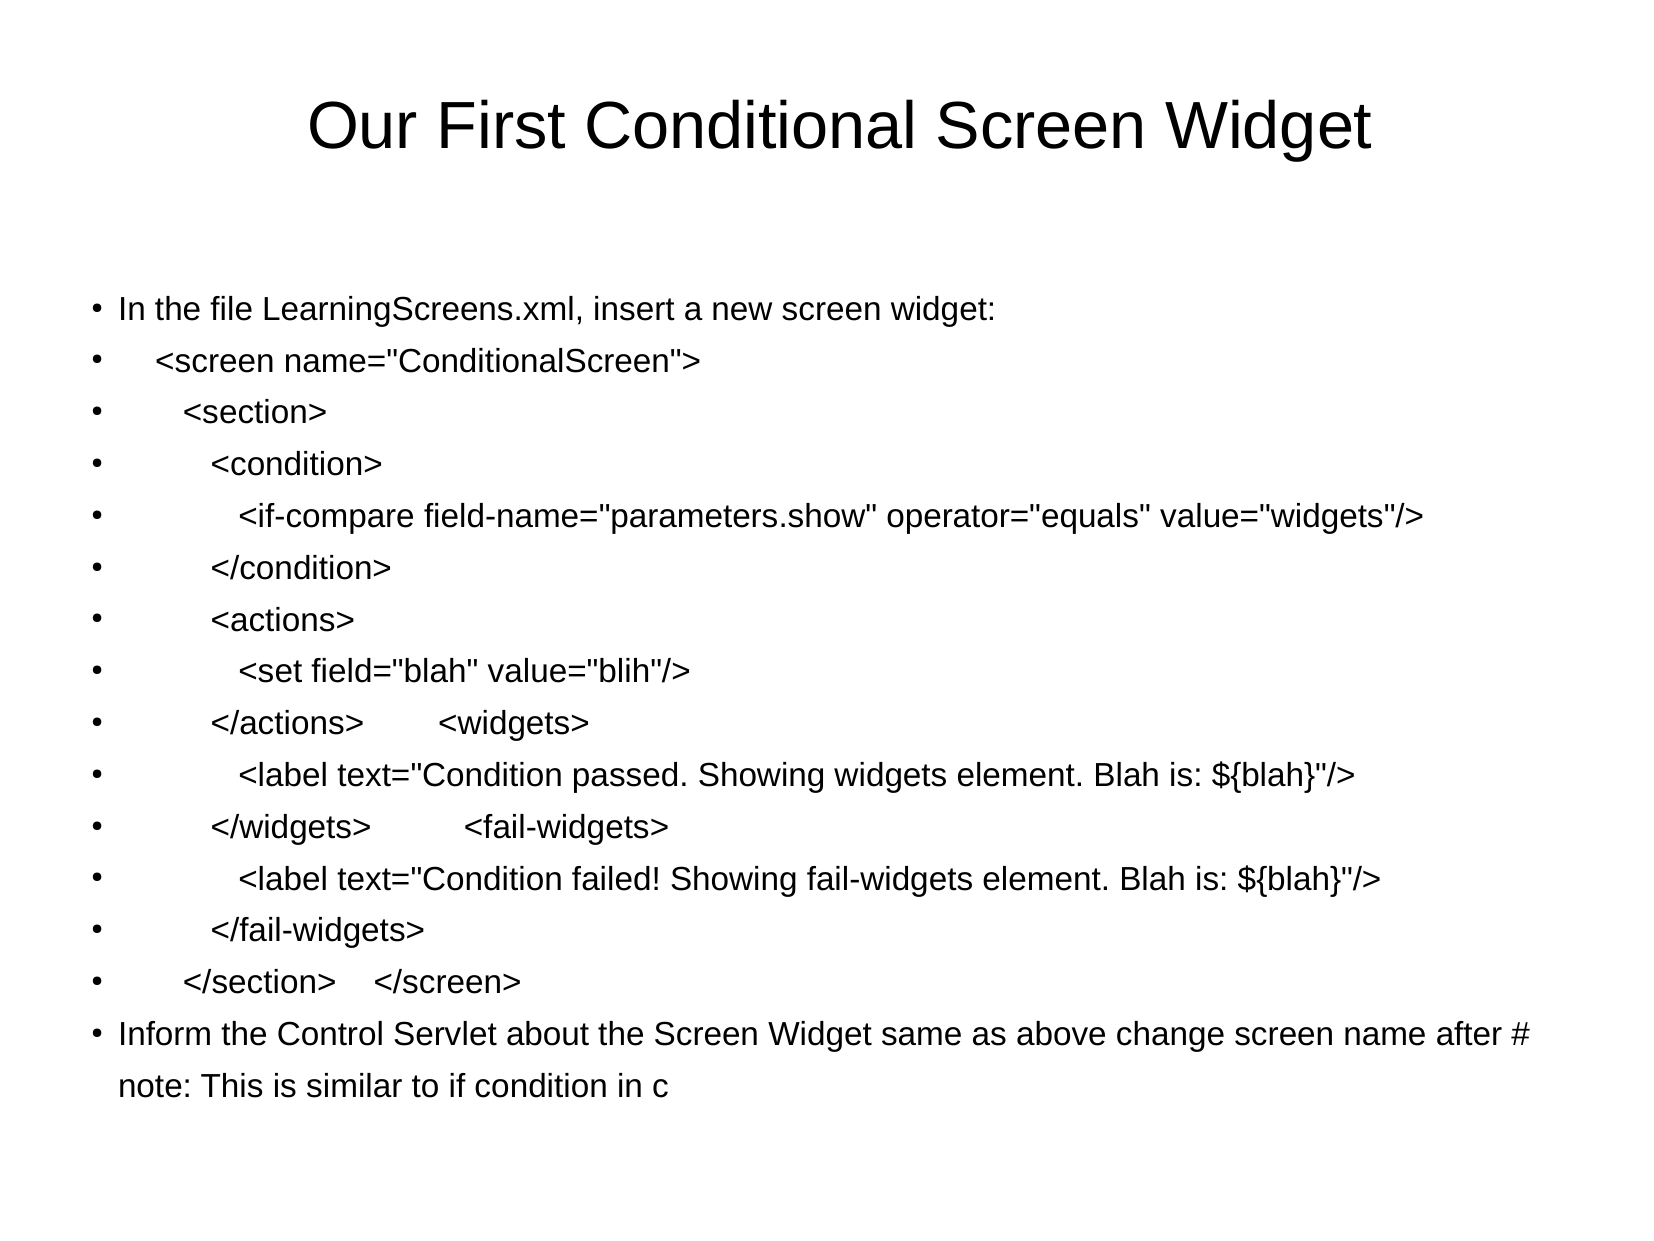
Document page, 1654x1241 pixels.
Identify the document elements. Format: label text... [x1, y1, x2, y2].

text_box Our First Conditional Screen Widget [236, 88, 1402, 187]
list In the file LearningScreens.xml, insert a new screen widget: <screen name="ConditionalScreen"> <section> <condition> <if-compare field-name="parameters.show" operator="equals" value="widgets"/> </condition> <actions> <set field="blah" value="blih"/> </actions> <widgets> <label text="Condition passed. Showing widgets element. Blah is: ${blah}"/> </widgets> <fail-widgets> <label text="Condition failed! Showing fail-widgets element. Blah is: ${blah}"/> </fail-widgets> </section> </screen> Inform the Control Servlet about the Screen Widget same as above change screen name after # note: This is similar to if condition in c [82, 290, 1571, 1109]
